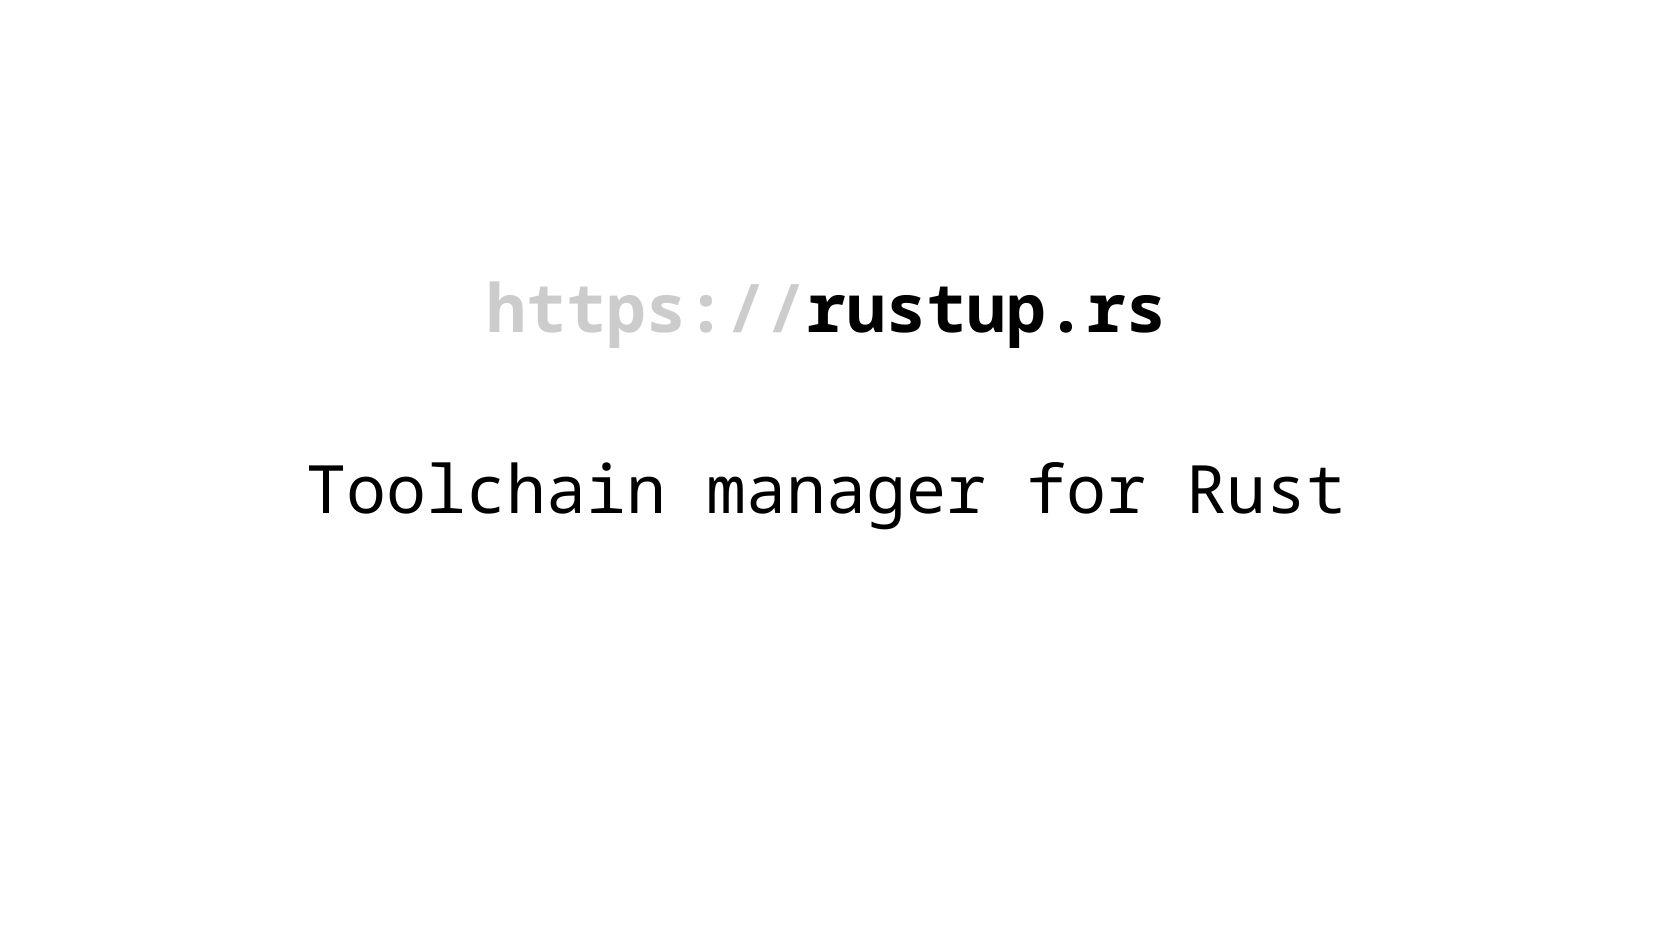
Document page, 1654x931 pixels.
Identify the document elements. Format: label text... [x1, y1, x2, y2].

subtitle https://rustup.rs Toolchain manager for Rust [82, 37, 1571, 758]
